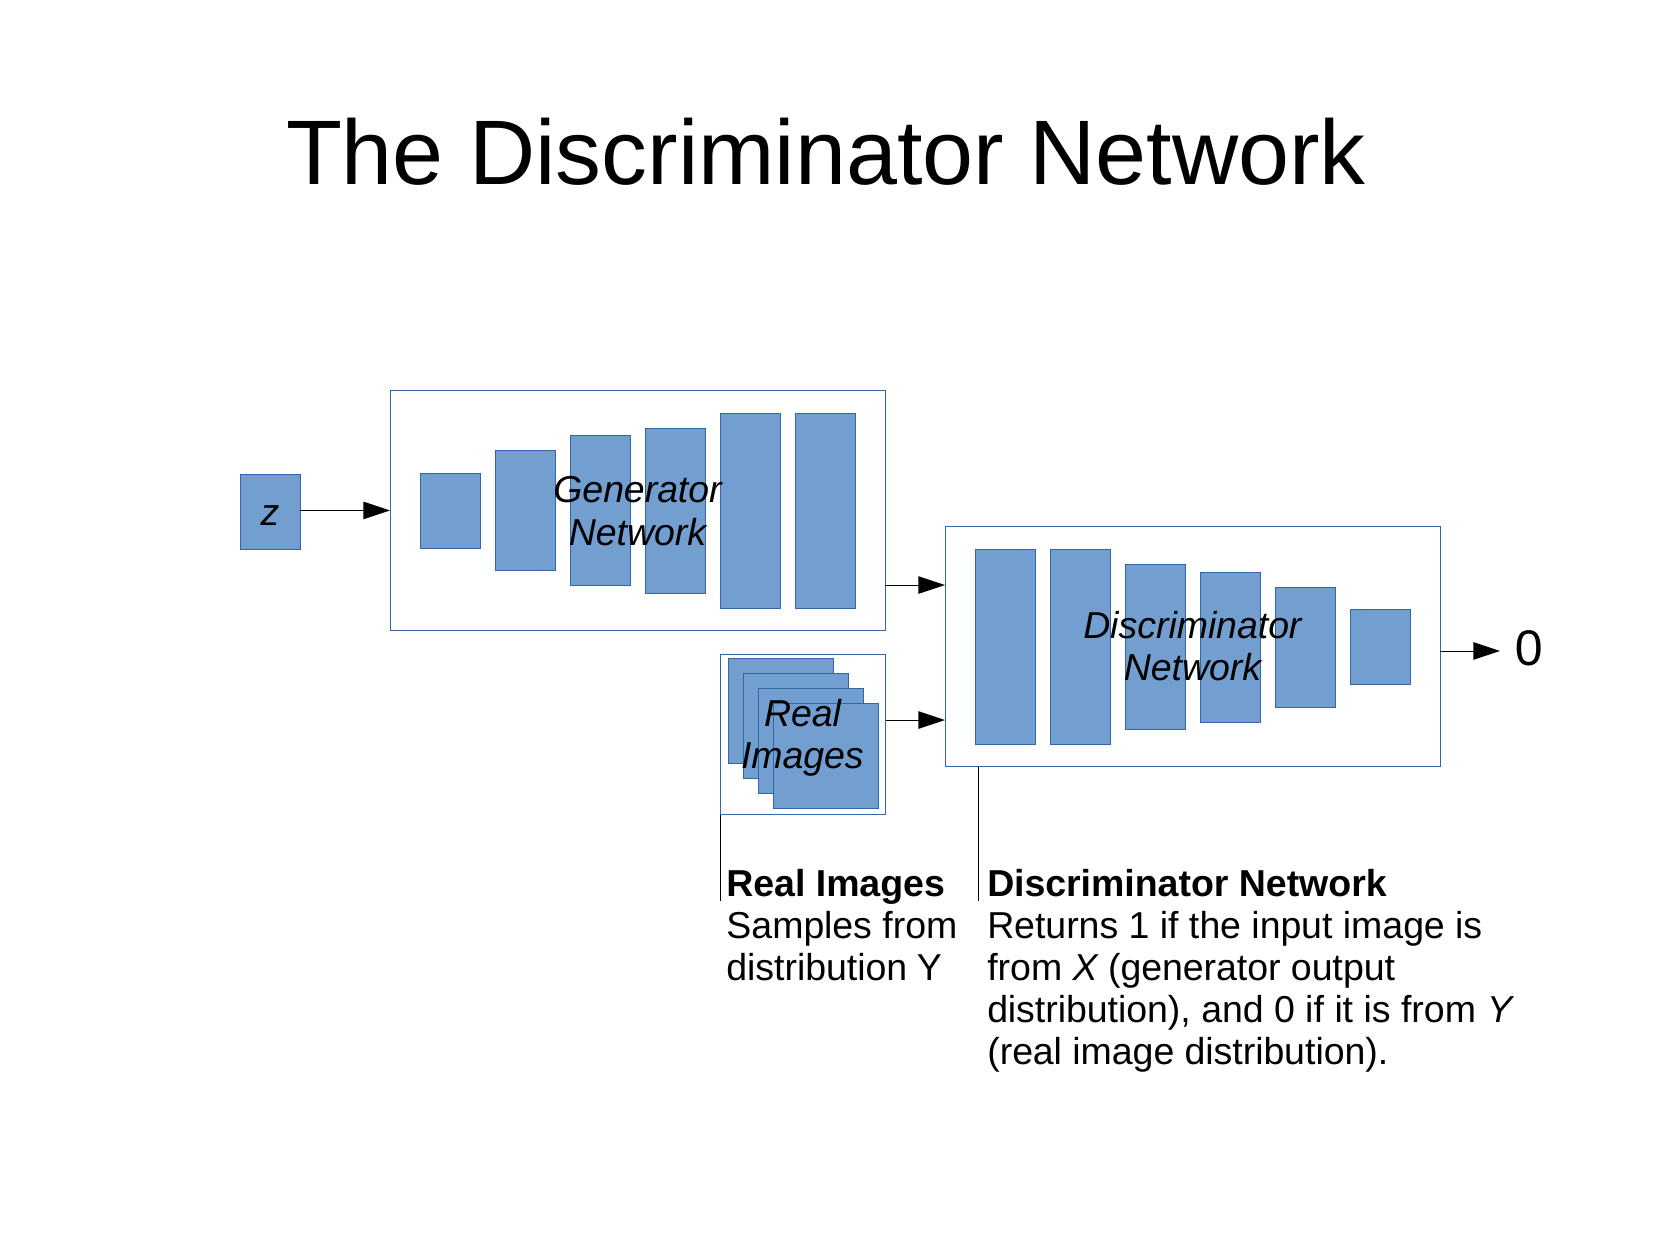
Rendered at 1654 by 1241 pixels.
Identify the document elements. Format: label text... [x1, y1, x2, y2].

text_box Generator Network [390, 390, 886, 631]
text_box Real Images [720, 654, 886, 815]
text_box Discriminator Network [945, 526, 1441, 767]
title The Discriminator Network [82, 49, 1571, 257]
text_box 0 [1500, 612, 1546, 683]
text_box Discriminator Network Returns 1 if the input image is from X (generator output distribution), and 0 if it is from Y (real image distribution). [985, 855, 1561, 1165]
text_box z [240, 474, 301, 550]
text_box Real Images Samples from distribution Y [711, 855, 985, 1165]
